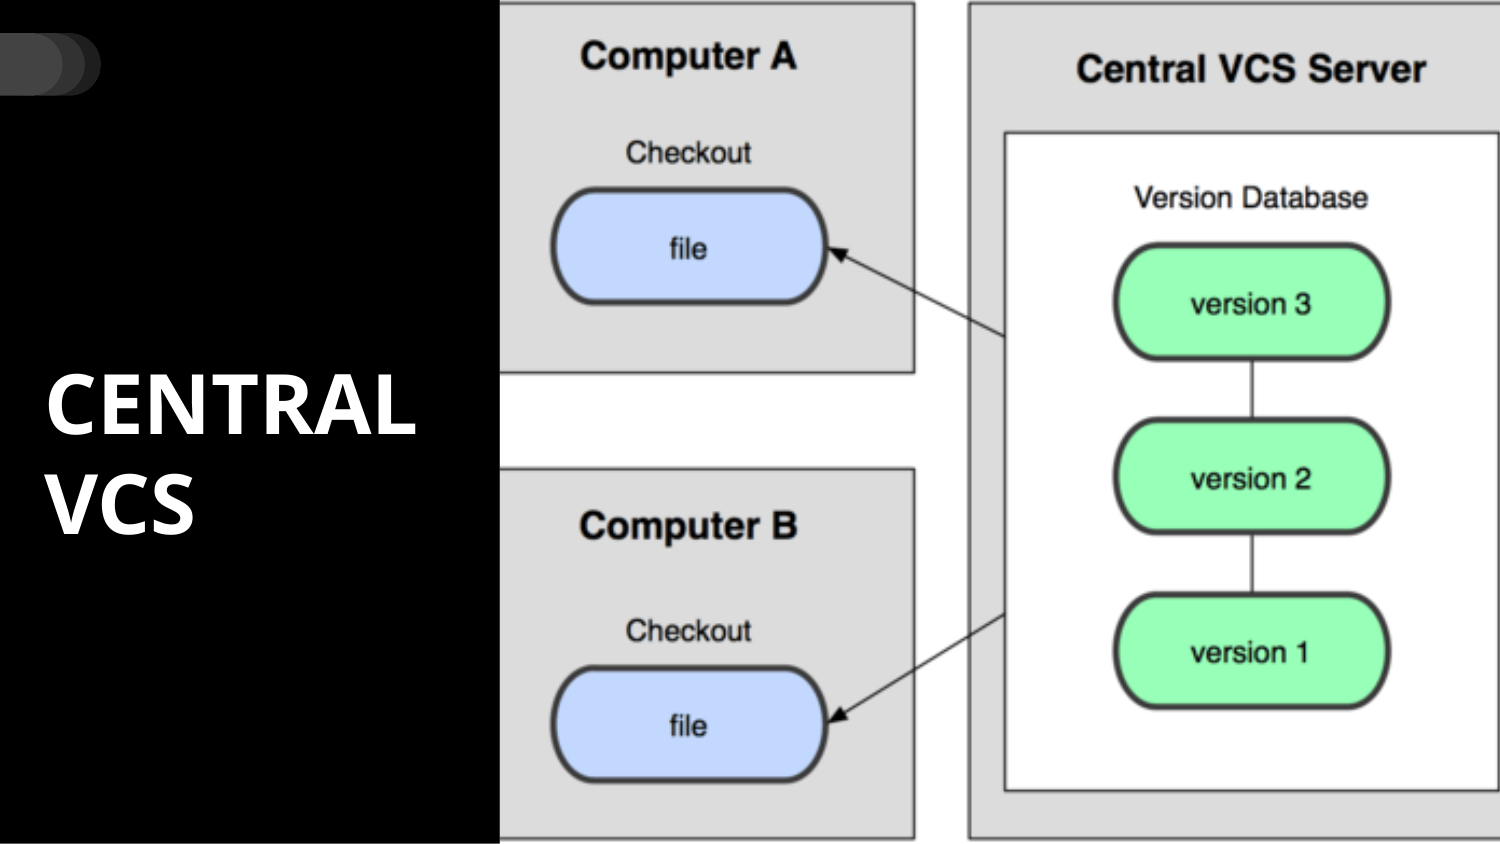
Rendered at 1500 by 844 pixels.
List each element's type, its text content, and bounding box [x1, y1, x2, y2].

title CENTRAL VCS [29, 420, 500, 567]
picture [499, 0, 1500, 844]
